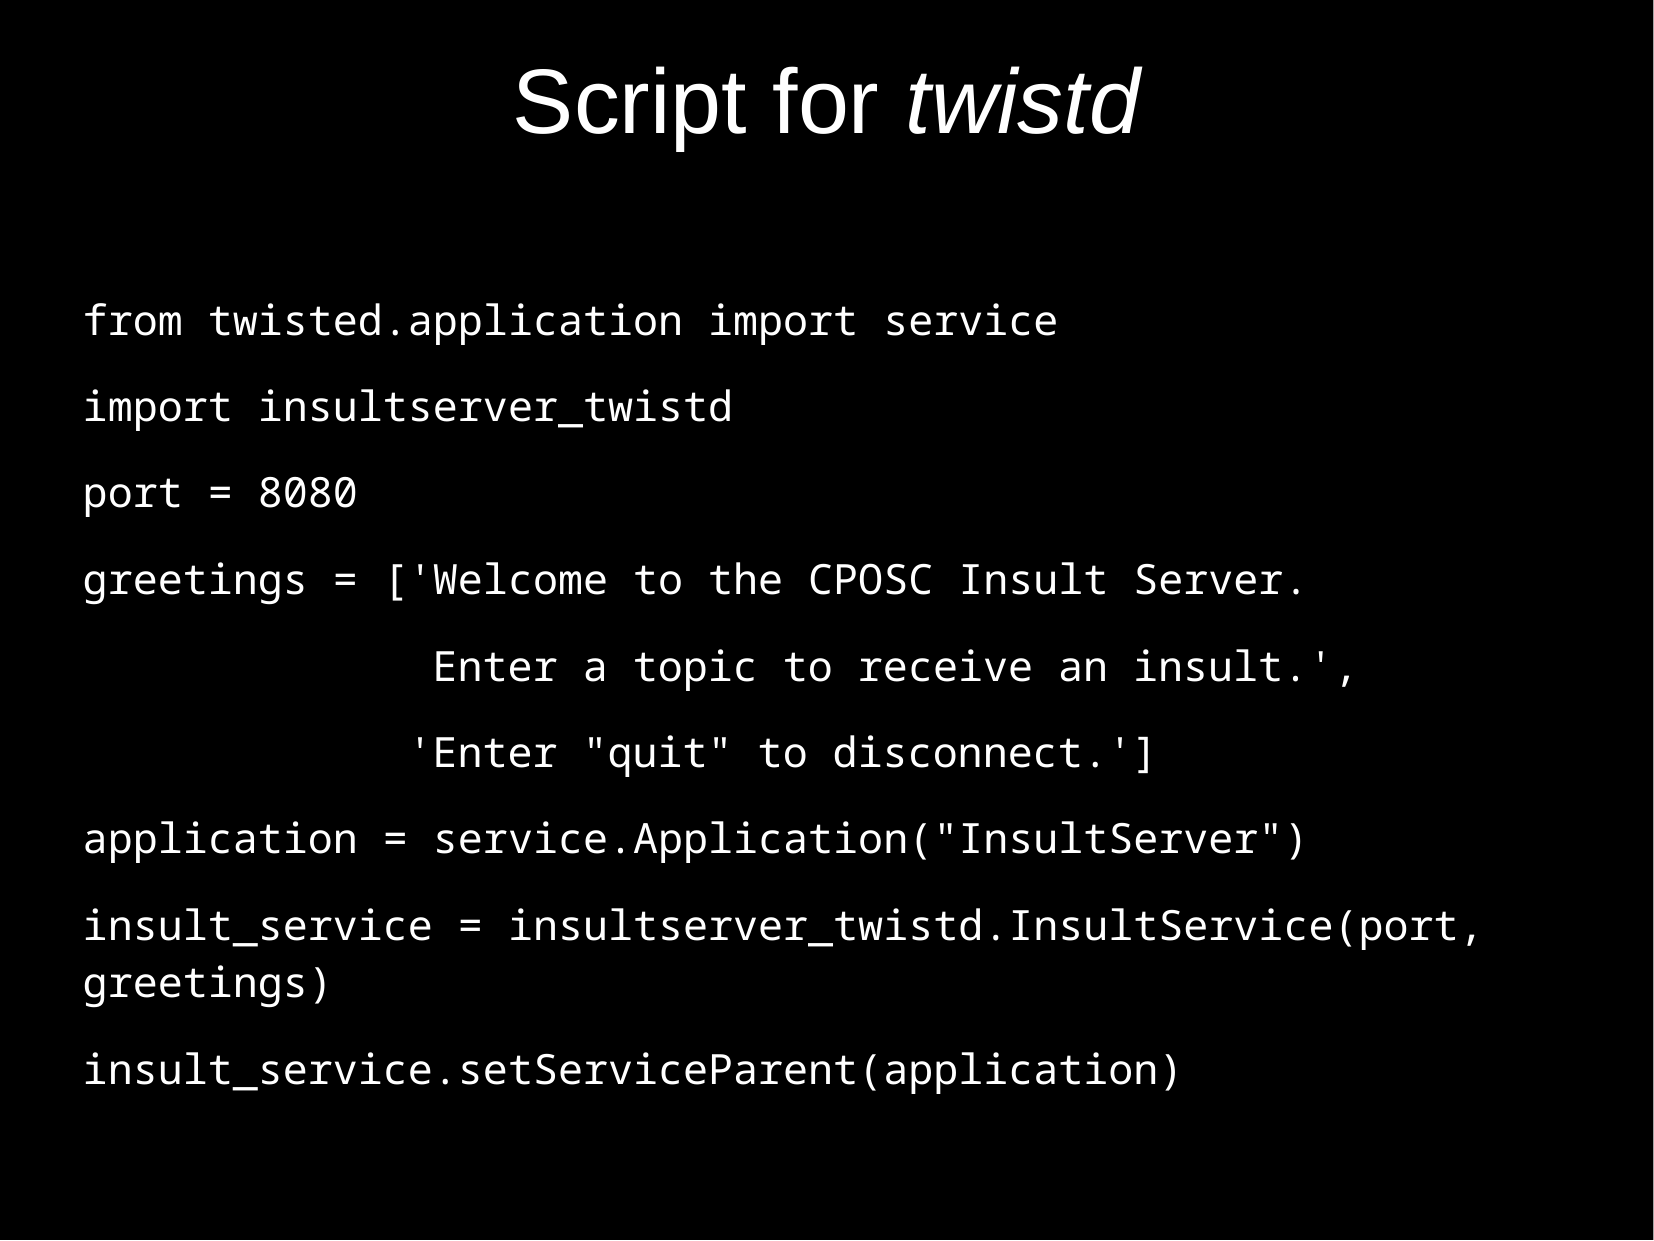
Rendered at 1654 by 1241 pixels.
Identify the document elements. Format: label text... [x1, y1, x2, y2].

list from twisted.application import service import insultserver_twistd port = 8080 greetings = ['Welcome to the CPOSC Insult Server. Enter a topic to receive an insult.', 'Enter "quit" to disconnect.'] application = service.Application("InsultServer") insult_service = insultserver_twistd.InsultService(port, greetings) insult_service.setServiceParent(application) [82, 290, 1571, 1094]
title Script for twistd [82, 50, 1571, 256]
